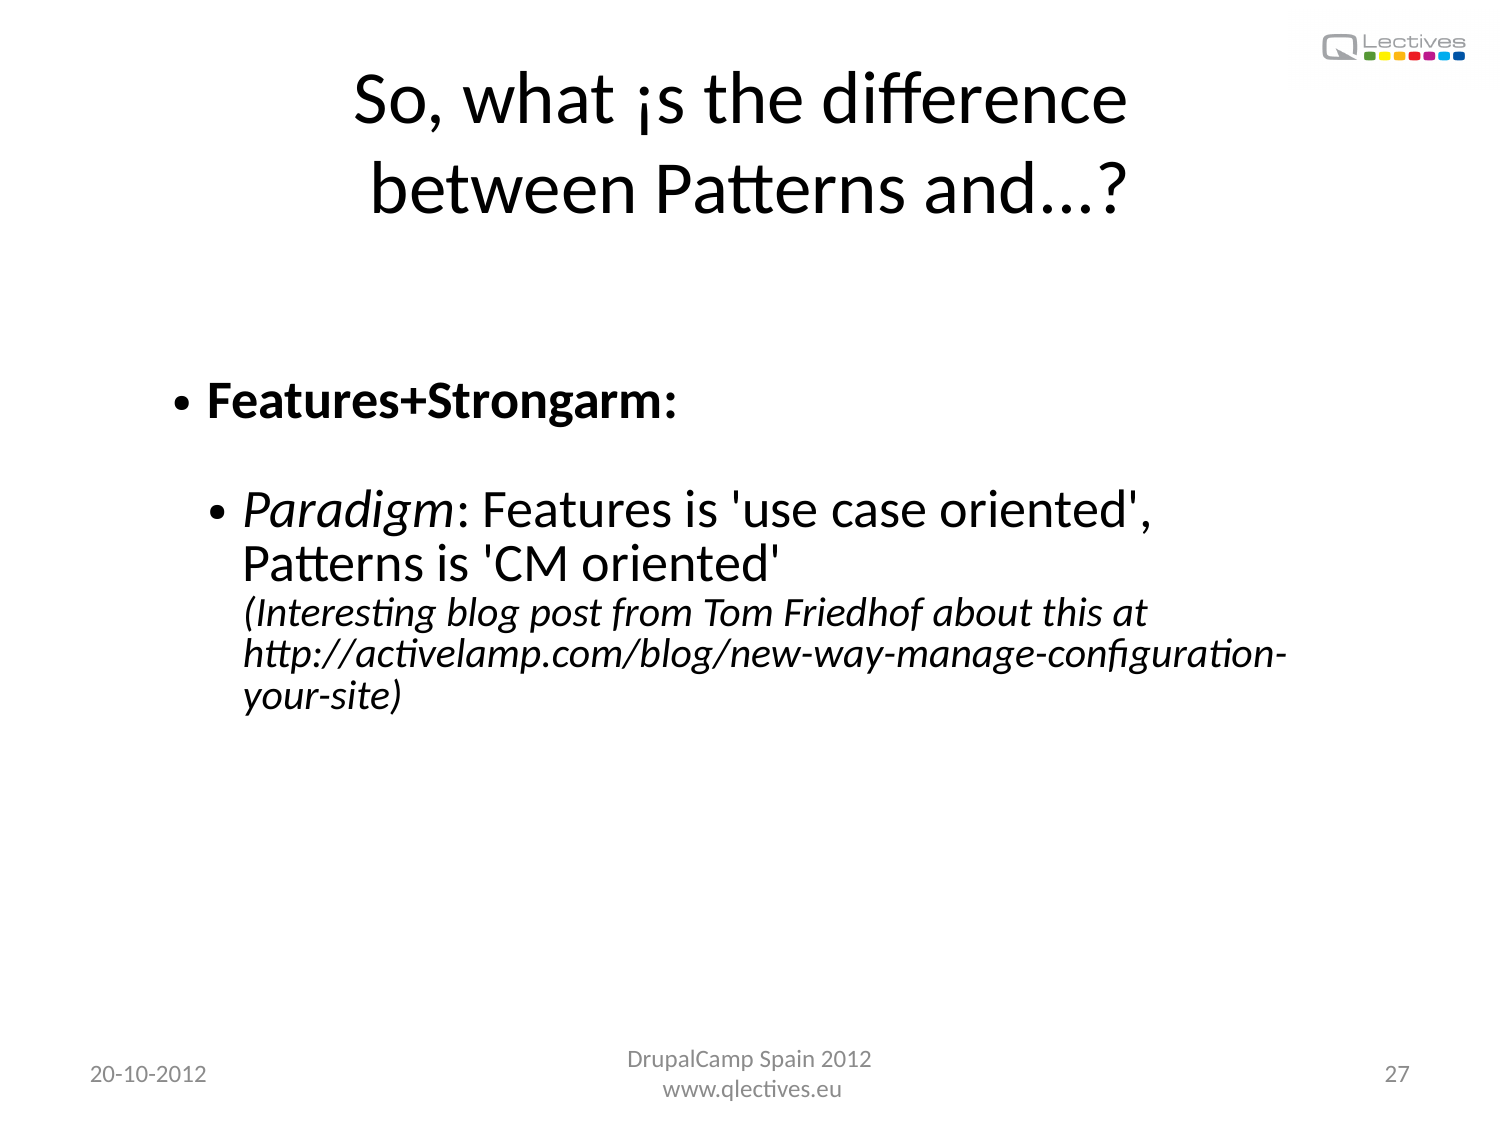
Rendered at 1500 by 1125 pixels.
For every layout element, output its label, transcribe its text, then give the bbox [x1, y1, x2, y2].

text_box DrupalCamp Spain 2012 www.qlectives.eu [512, 1042, 988, 1103]
text_box <number> [1074, 1042, 1425, 1103]
picture [1288, 9, 1500, 90]
text_box So, what ¡s the difference between Patterns and...? [75, 45, 1425, 233]
text_box Features+Strongarm: Paradigm: Features is 'use case oriented', Patterns is 'CM oriented' (Interesting blog post from Tom Friedhof about this at http://activelamp.com/blog/new-way-manage-configuration-your-site) [157, 370, 1357, 846]
text_box 20-10-2012 [74, 1042, 425, 1103]
